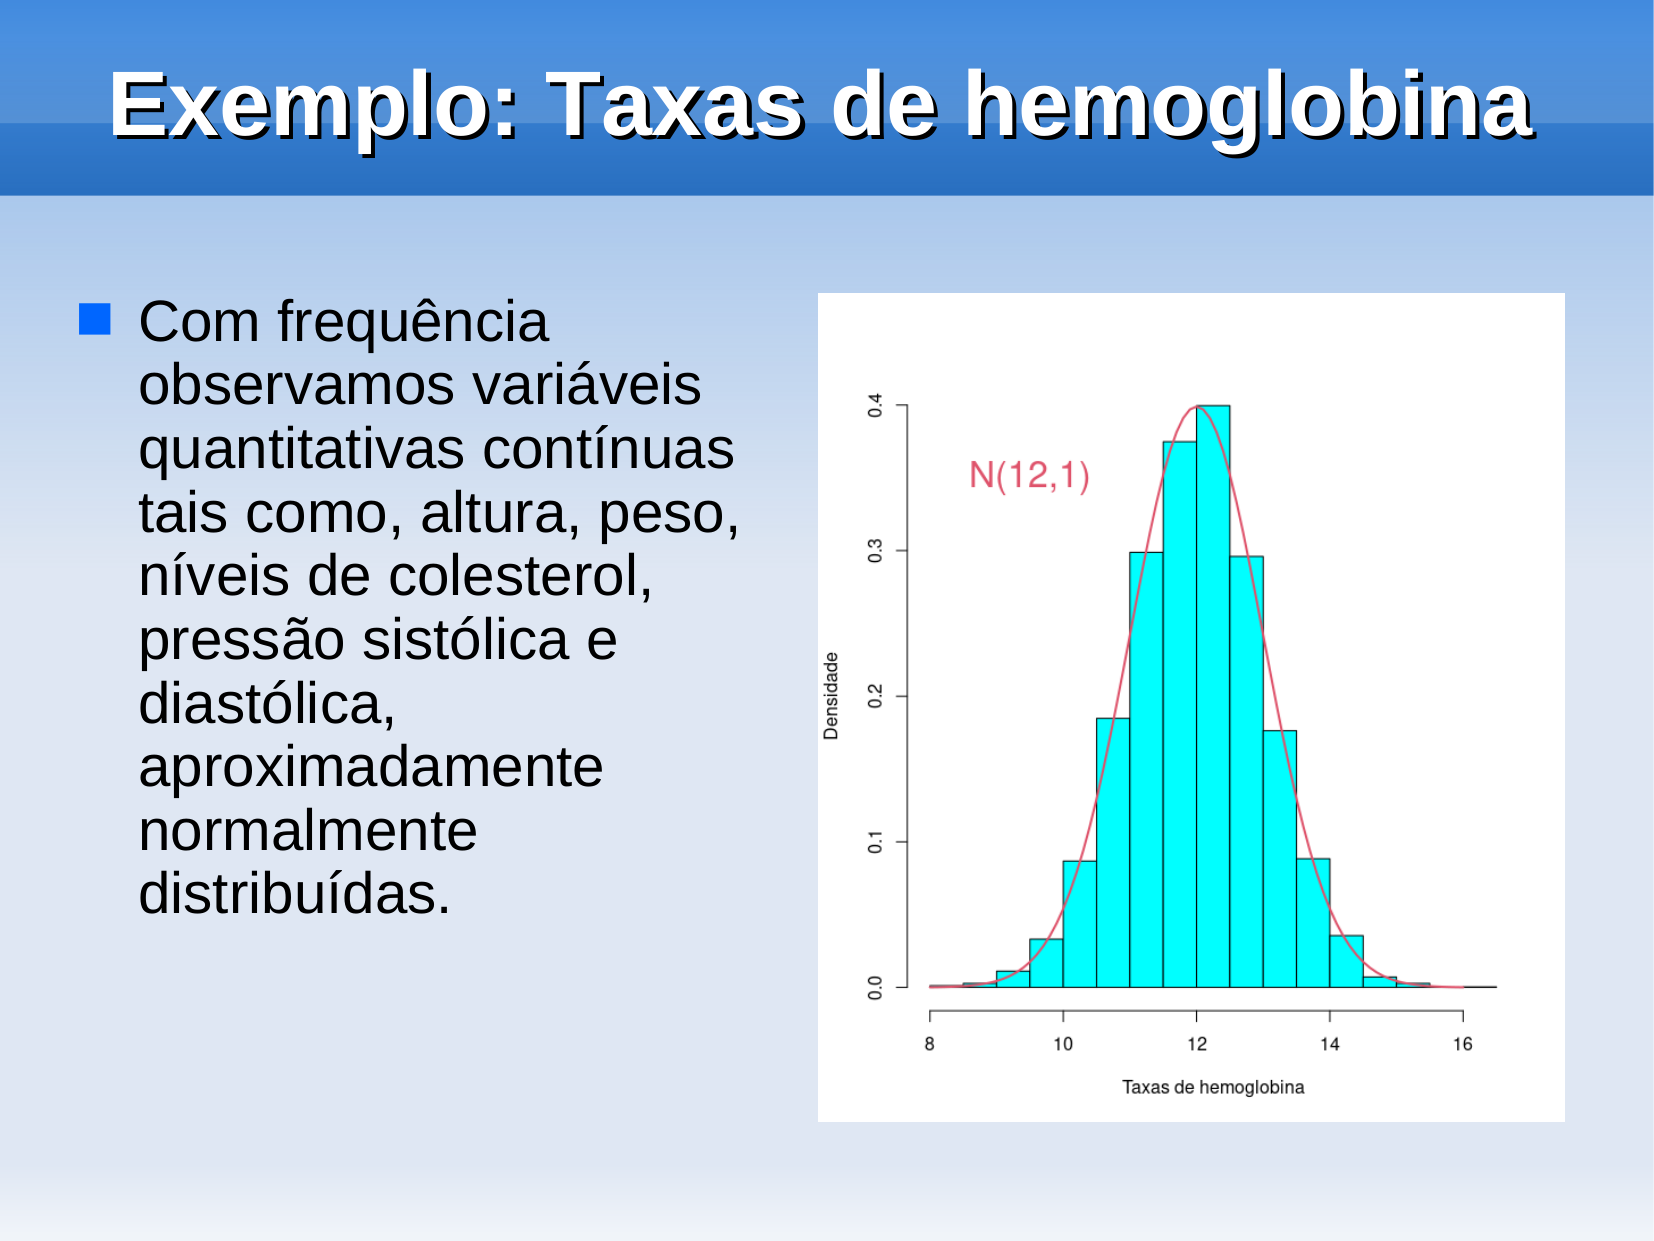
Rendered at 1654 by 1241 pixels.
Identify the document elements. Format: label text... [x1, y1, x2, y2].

list Com frequência observamos variáveis quantitativas contínuas tais como, altura, peso, níveis de colesterol, pressão sistólica e diastólica, aproximadamente normalmente distribuídas. [82, 290, 809, 1109]
title Exemplo: Taxas de hemoglobina [76, 0, 1565, 208]
picture [0, 0, 1654, 1241]
